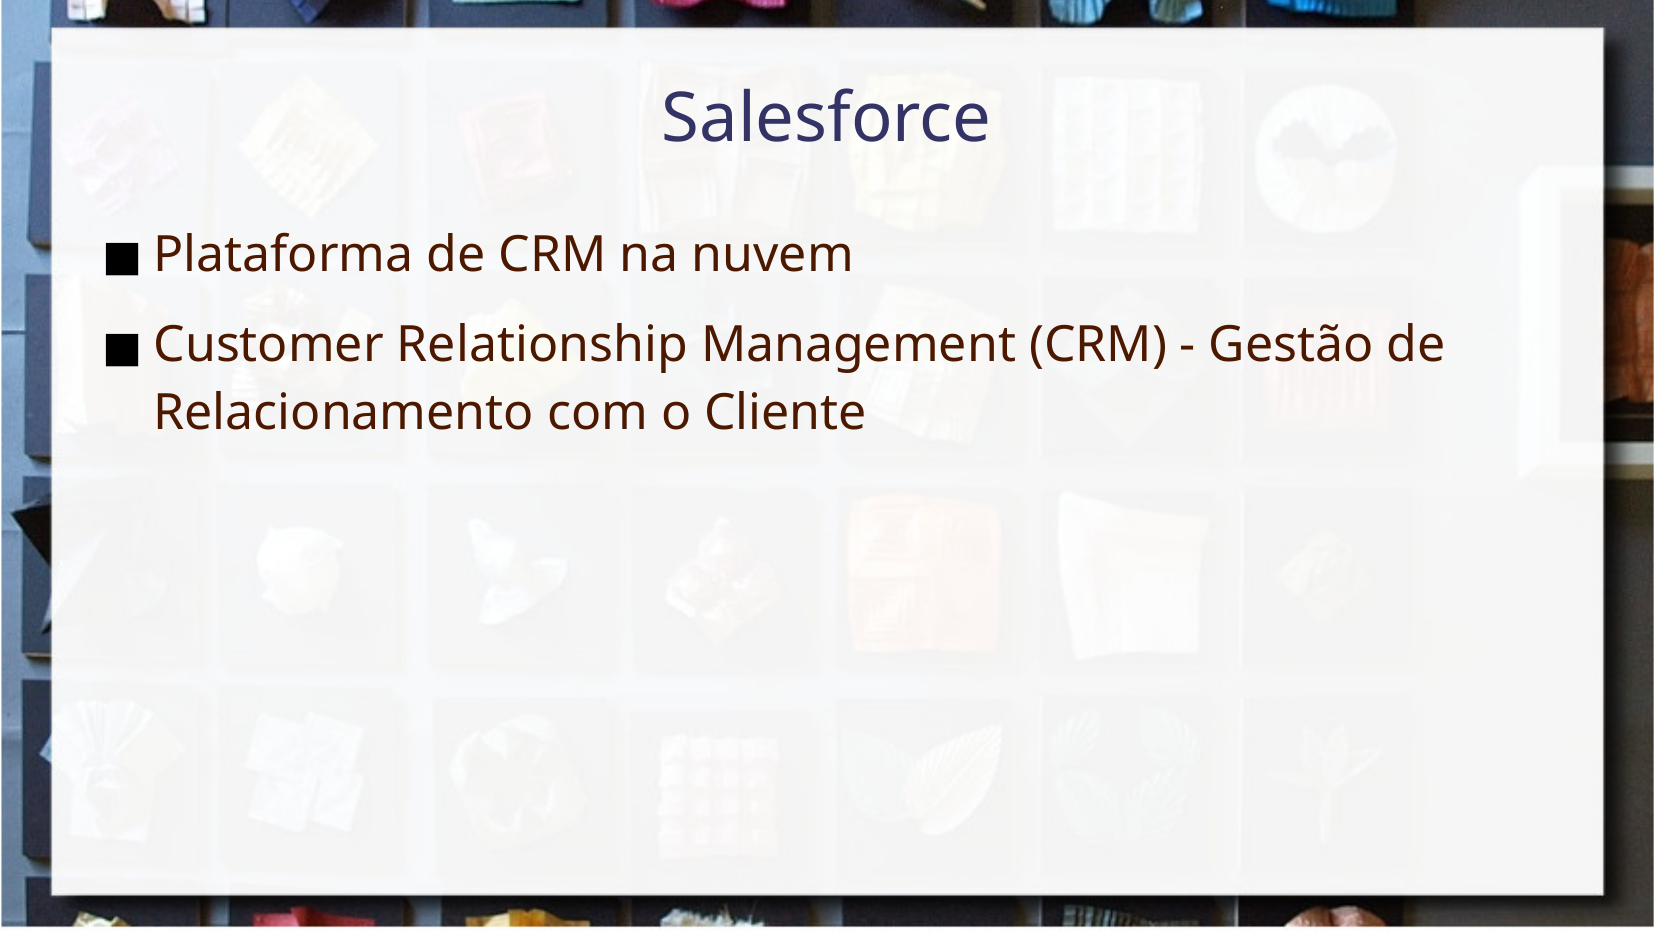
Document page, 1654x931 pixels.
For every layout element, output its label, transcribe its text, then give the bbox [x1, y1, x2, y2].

picture [0, 0, 1654, 931]
list Plataforma de CRM na nuvem Customer Relationship Management (CRM) - Gestão de Relacionamento com o Cliente [82, 217, 1571, 832]
title Salesforce [82, 37, 1571, 193]
